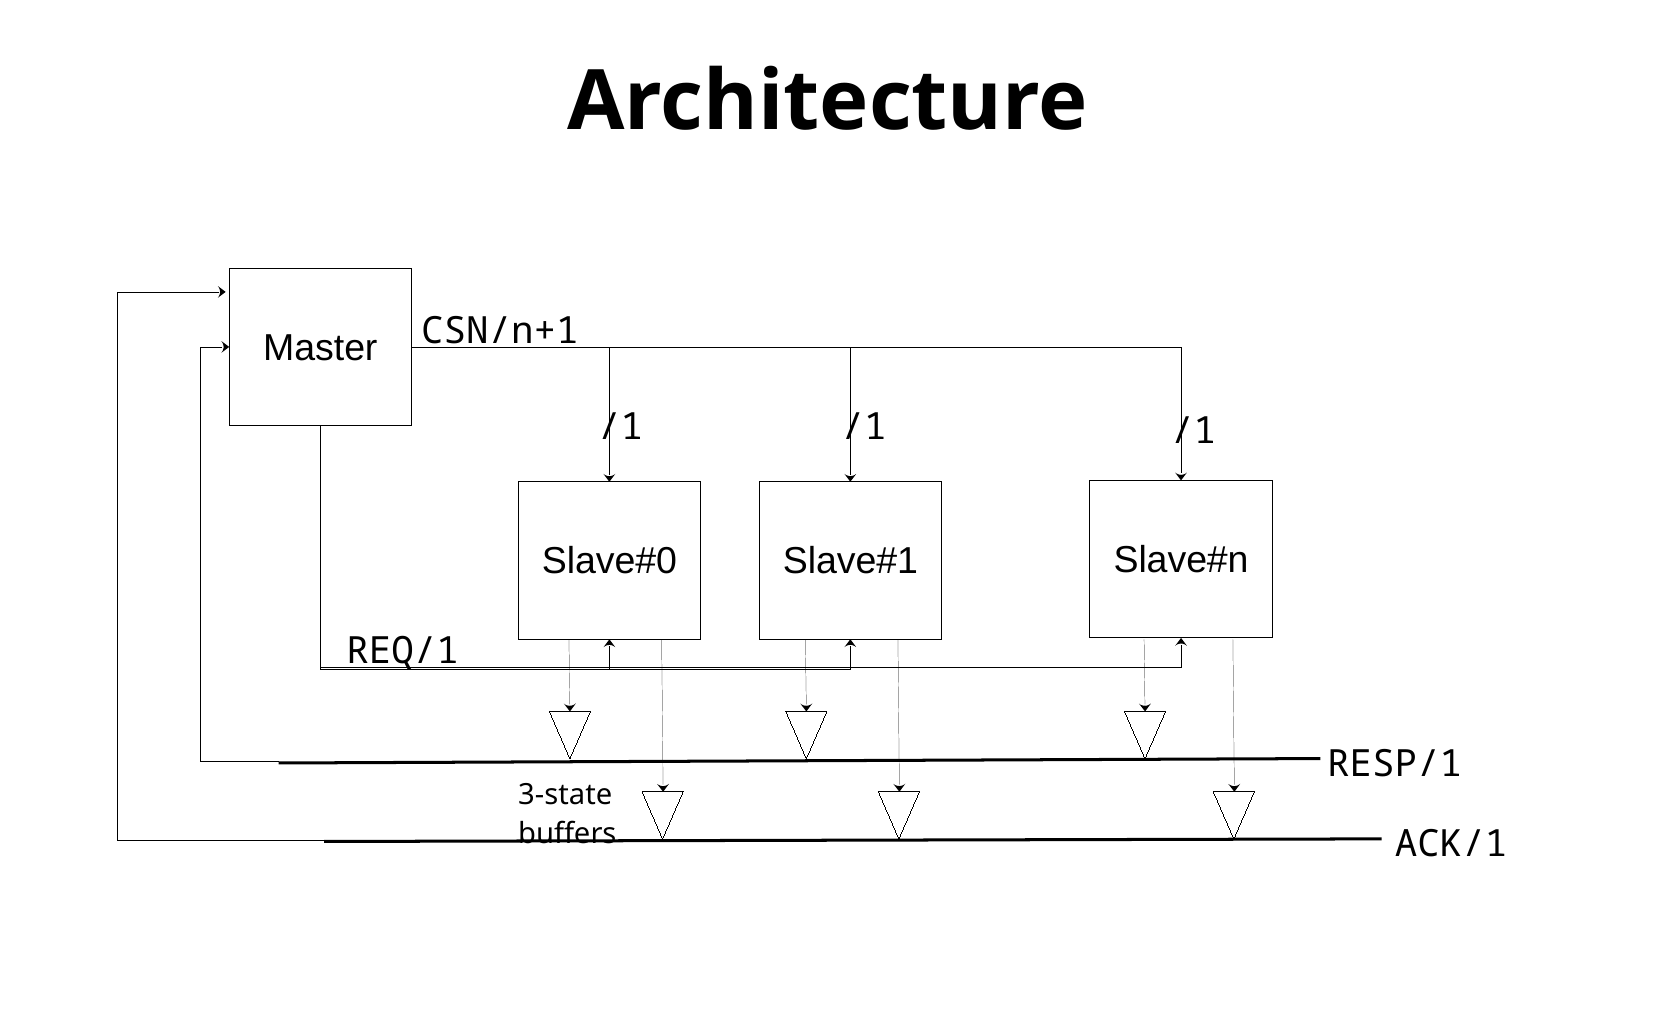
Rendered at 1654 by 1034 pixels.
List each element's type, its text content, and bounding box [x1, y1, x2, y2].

text_box Slave#1 [759, 481, 942, 640]
text_box [1213, 791, 1255, 839]
text_box [549, 711, 591, 759]
title Architecture [55, 41, 1601, 155]
text_box /1 [583, 392, 659, 445]
text_box [642, 791, 684, 839]
text_box [878, 791, 920, 839]
text_box Master [229, 268, 412, 426]
text_box [1124, 711, 1166, 759]
text_box CSN/n+1 [406, 295, 594, 349]
text_box 3-state buffers [503, 765, 638, 839]
text_box Slave#n [1089, 480, 1273, 638]
text_box /1 [826, 392, 902, 445]
text_box /1 [1156, 396, 1231, 449]
text_box ACK/1 [1380, 809, 1554, 900]
text_box Slave#0 [518, 481, 701, 640]
text_box [785, 711, 827, 759]
text_box RESP/1 [1312, 729, 1486, 820]
text_box REQ/1 [331, 616, 474, 667]
